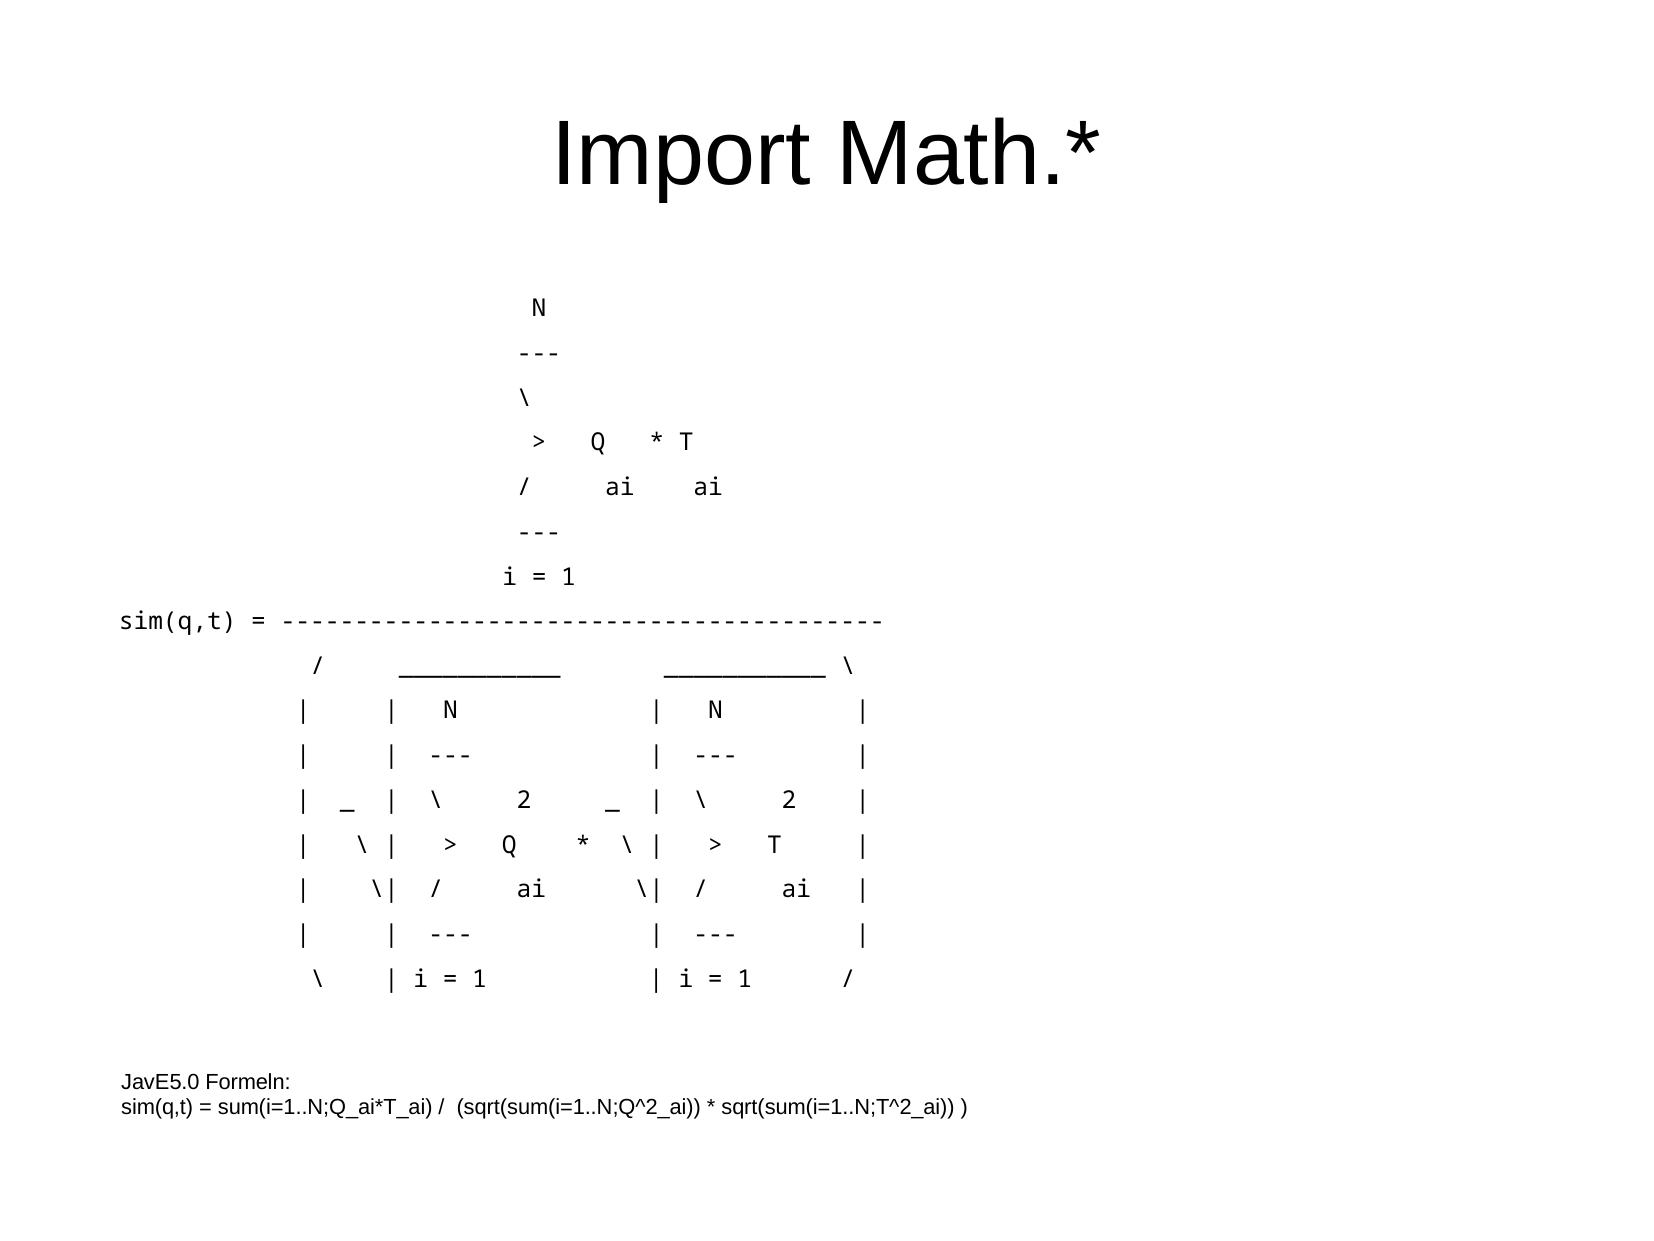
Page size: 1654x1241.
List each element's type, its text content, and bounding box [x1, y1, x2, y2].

list N --- \ > Q * T / ai ai --- i = 1 sim(q,t) = ----------------------------------------- / ___________ ___________ \ | | N | N | | | --- | --- | | _ | \ 2 _ | \ 2 | | \ | > Q * \ | > T | | \| / ai \| / ai | | | --- | --- | \ | i = 1 | i = 1 / [82, 290, 1538, 1010]
title Import Math.* [82, 49, 1571, 257]
text_box JavE5.0 Formeln: sim(q,t) = sum(i=1..N;Q_ai*T_ai) / (sqrt(sum(i=1..N;Q^2_ai)) * sqrt(sum(i=1..N;T^2_ai)) ) [106, 1062, 1524, 1127]
